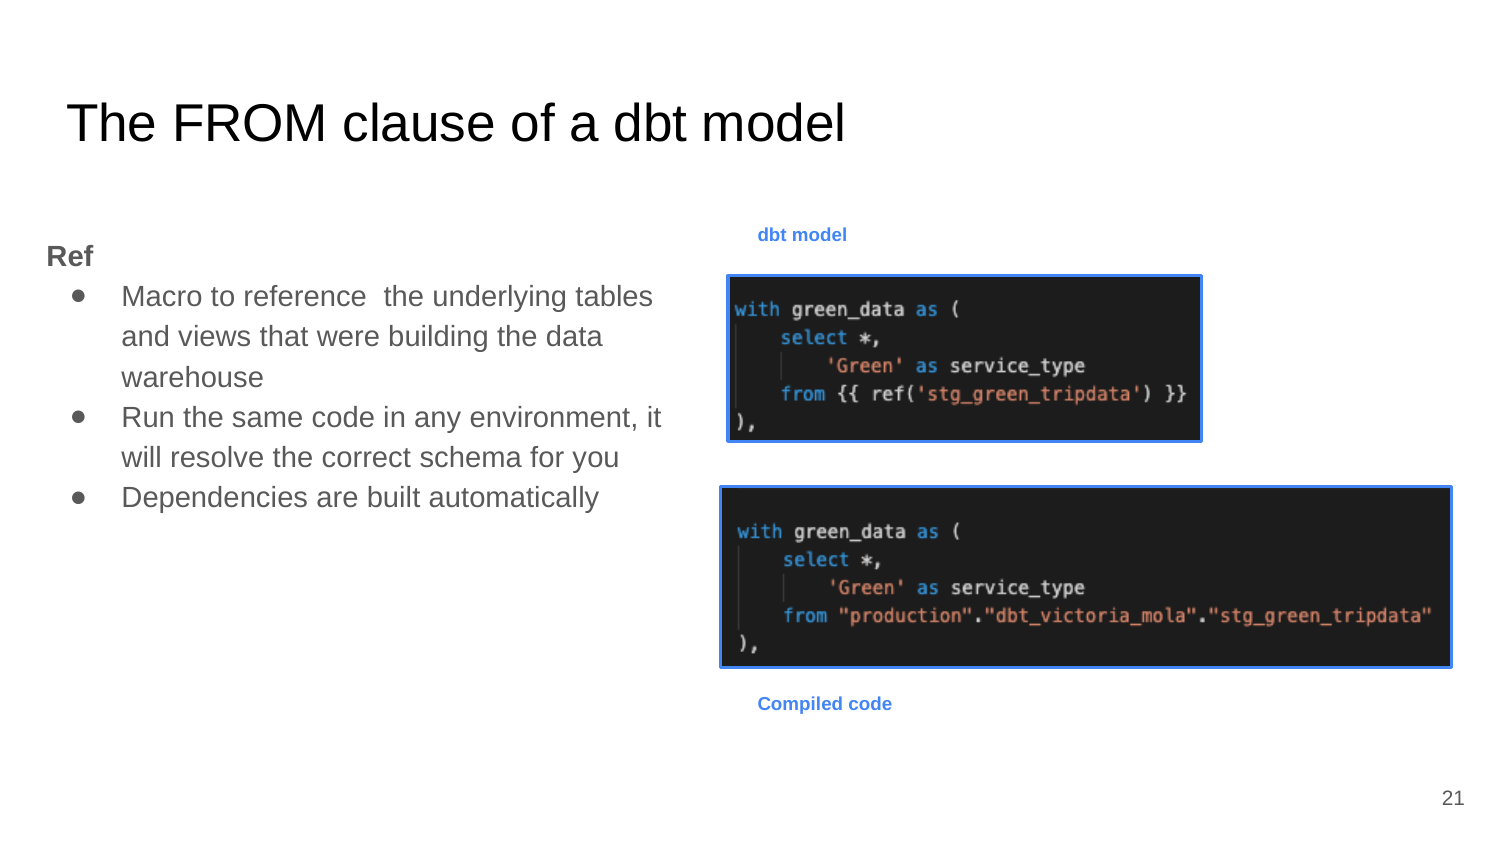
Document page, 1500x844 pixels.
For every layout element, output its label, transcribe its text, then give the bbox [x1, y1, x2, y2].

text_box dbt model [742, 208, 872, 261]
slide_number 1 [1389, 764, 1480, 830]
picture [729, 277, 1200, 440]
picture [721, 487, 1450, 666]
title The FROM clause of a dbt model [51, 72, 1449, 167]
text_box Compiled code [742, 676, 1064, 730]
list Ref Macro to reference the underlying tables and views that were building the data warehouse Run the same code in any environment, it will resolve the correct schema for you Dependencies are built automatically [31, 181, 722, 820]
